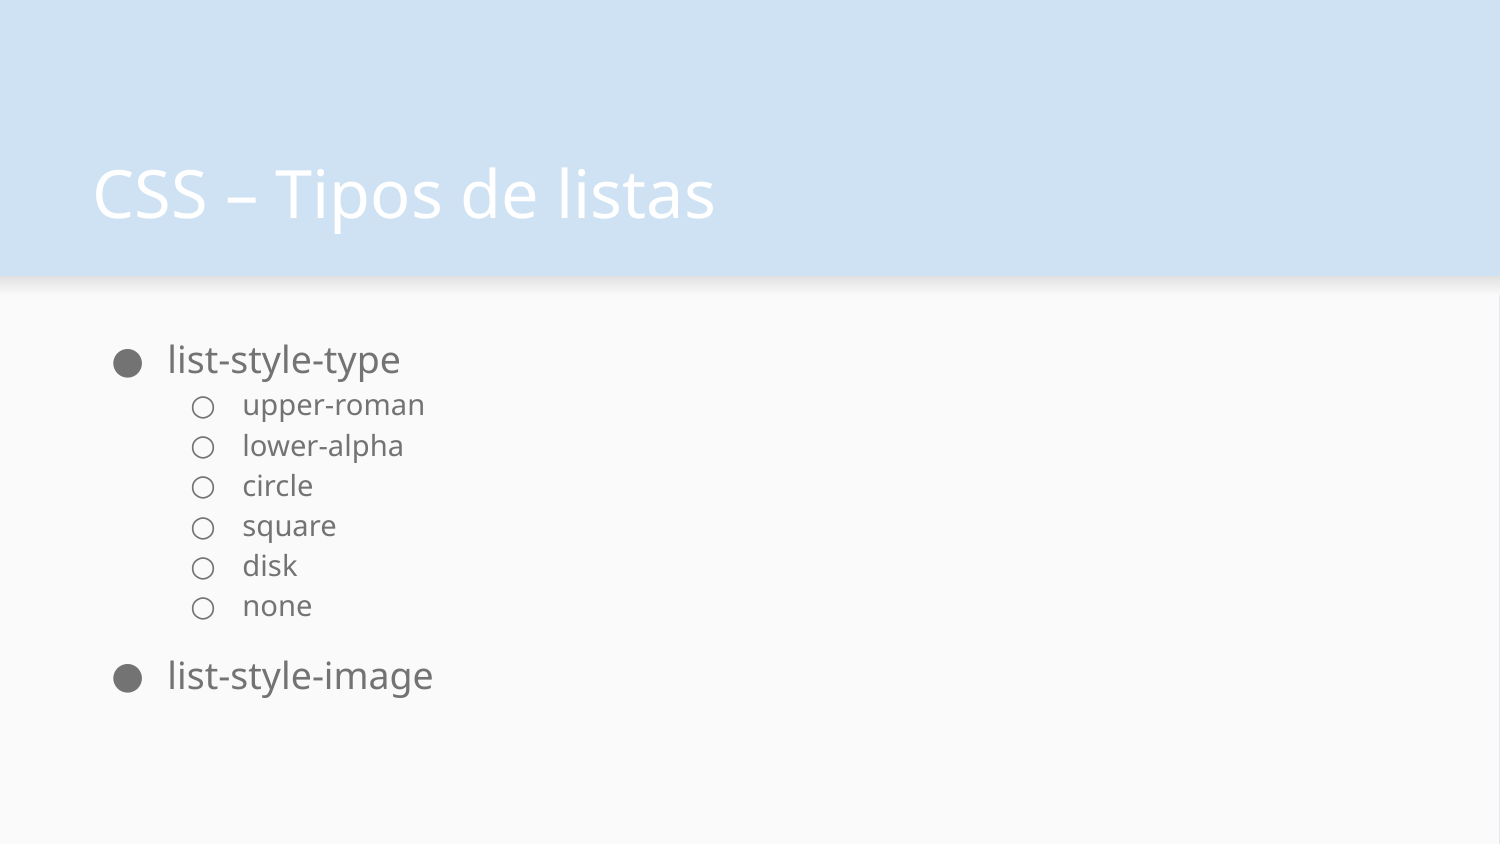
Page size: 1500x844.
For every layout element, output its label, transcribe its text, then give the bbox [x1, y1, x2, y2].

title CSS – Tipos de listas [77, 121, 1427, 248]
list list-style-type upper-roman lower-alpha circle square disk none list-style-image [77, 314, 1427, 760]
